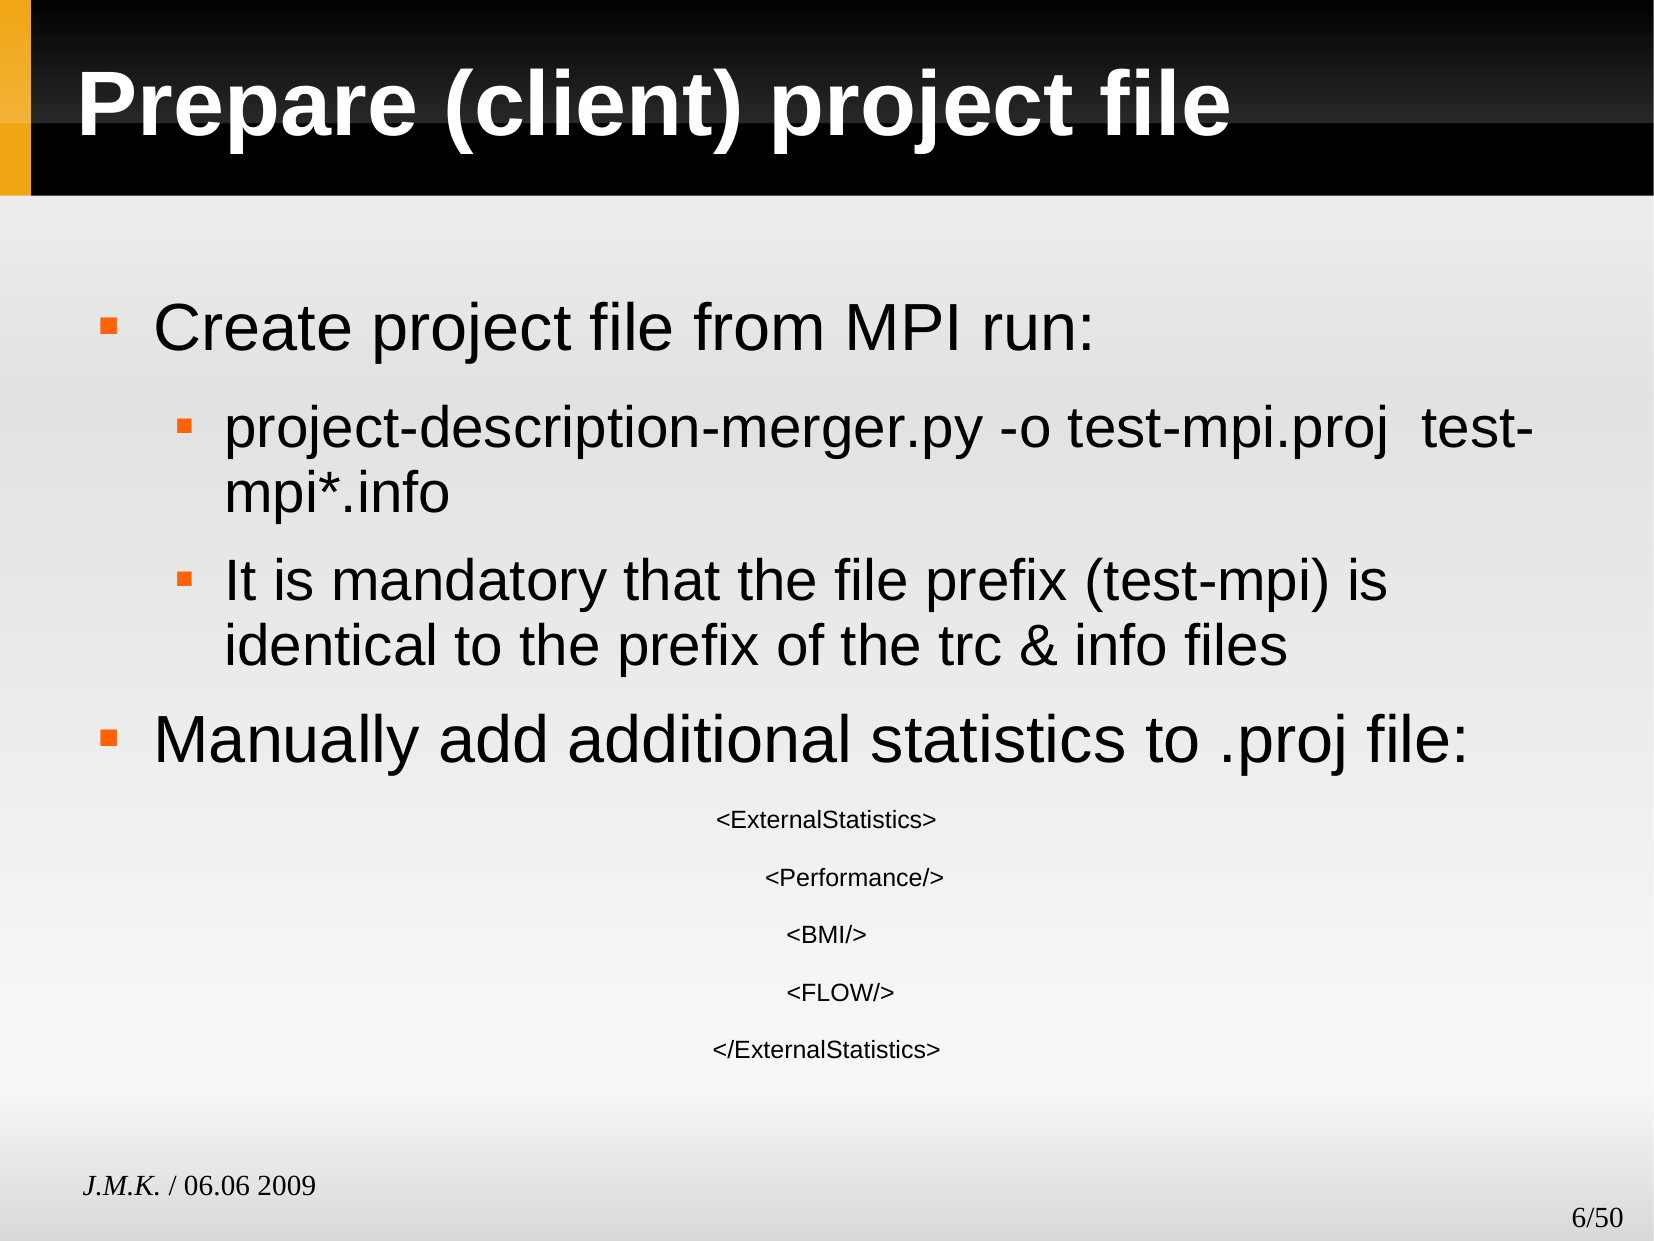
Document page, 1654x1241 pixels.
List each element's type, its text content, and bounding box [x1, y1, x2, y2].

picture [0, 0, 1654, 1241]
list Create project file from MPI run: project-description-merger.py -o test-mpi.proj test-mpi*.info It is mandatory that the file prefix (test-mpi) is identical to the prefix of the trc & info files Manually add additional statistics to .proj file: <ExternalStatistics> <Performance/> <BMI/> <FLOW/> </ExternalStatistics> [82, 290, 1571, 1122]
title Prepare (client) project file [76, 0, 1565, 208]
